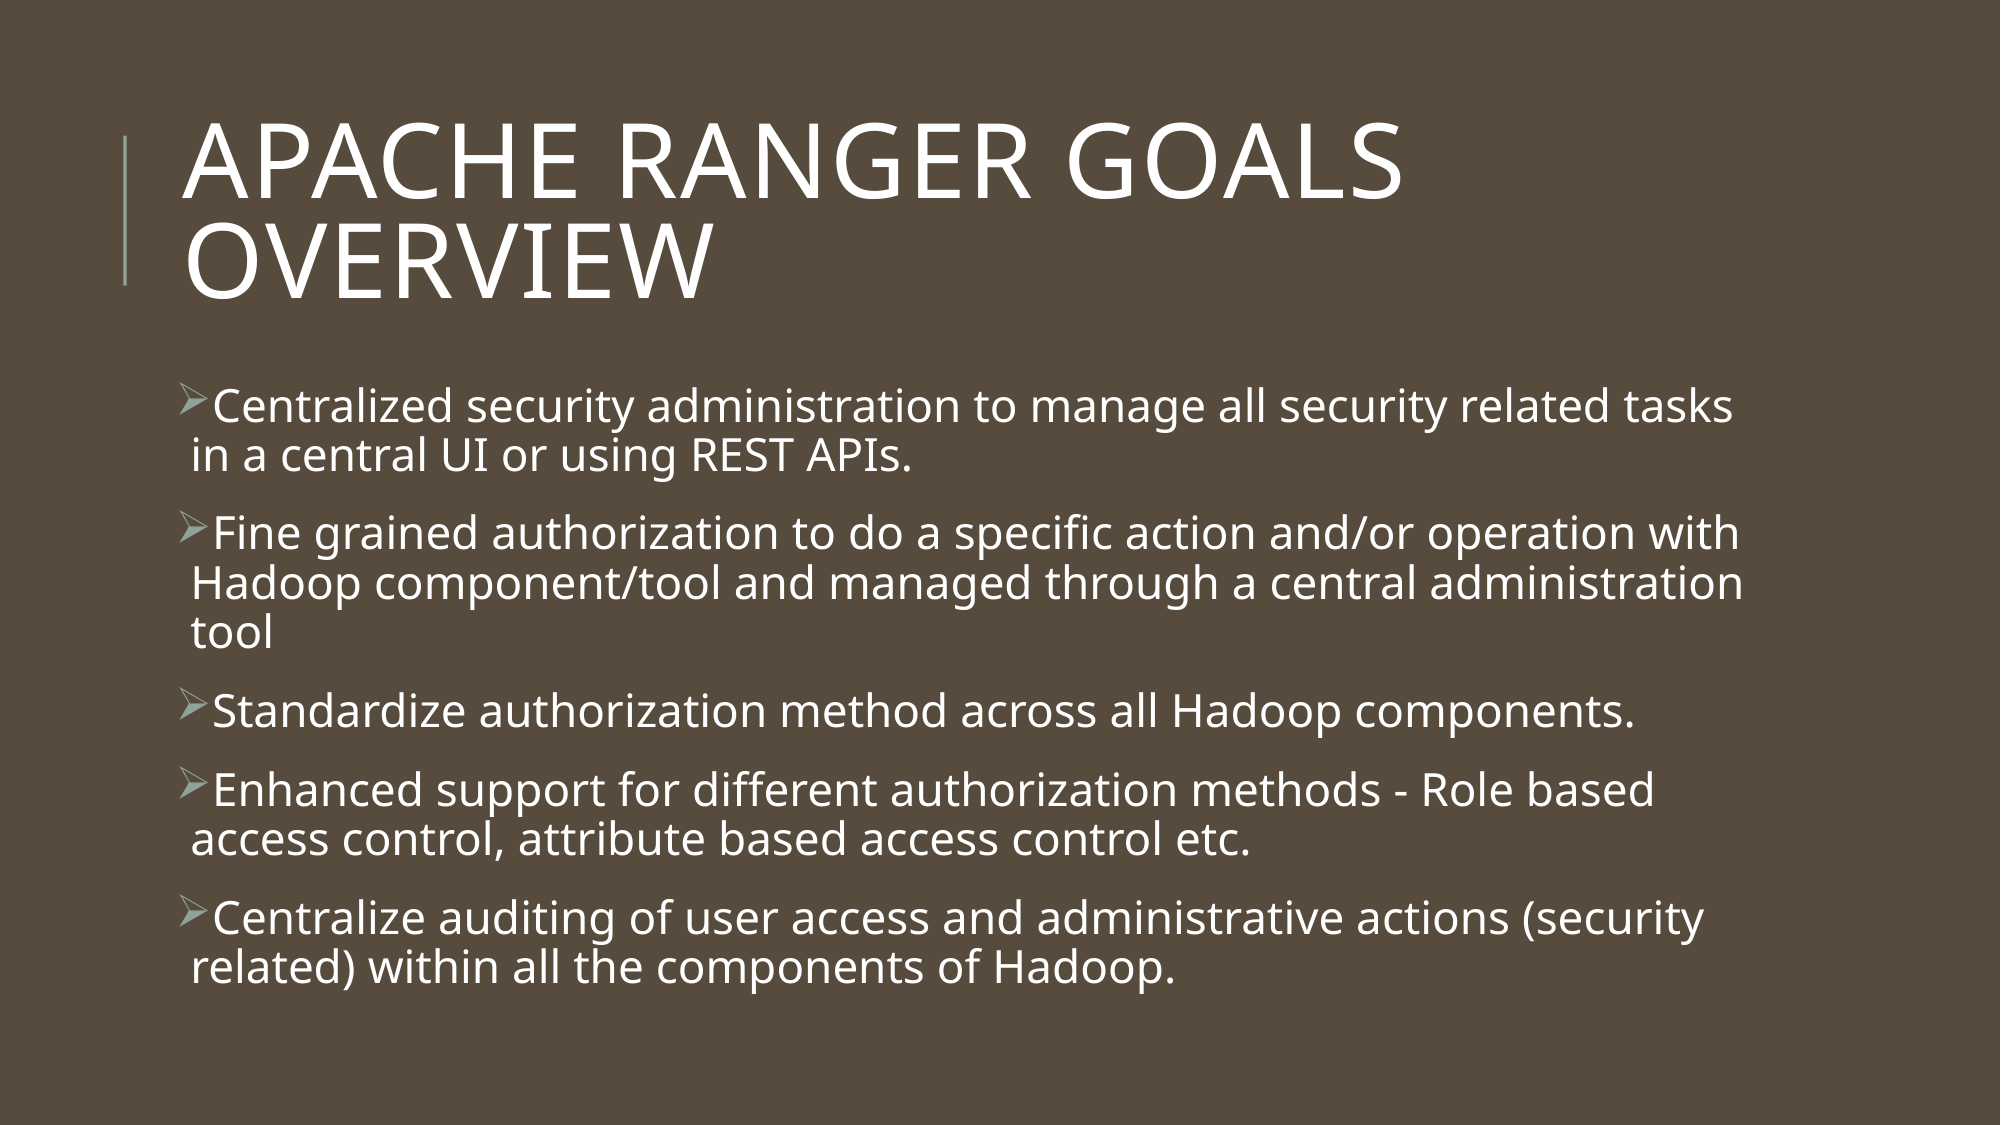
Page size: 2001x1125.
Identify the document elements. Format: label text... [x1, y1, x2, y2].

title Apache ranger goals overview [168, 96, 1763, 342]
list Centralized security administration to manage all security related tasks in a central UI or using REST APIs. Fine grained authorization to do a specific action and/or operation with Hadoop component/tool and managed through a central administration tool Standardize authorization method across all Hadoop components. Enhanced support for different authorization methods - Role based access control, attribute based access control etc. Centralize auditing of user access and administrative actions (security related) within all the components of Hadoop. [168, 375, 1763, 1035]
